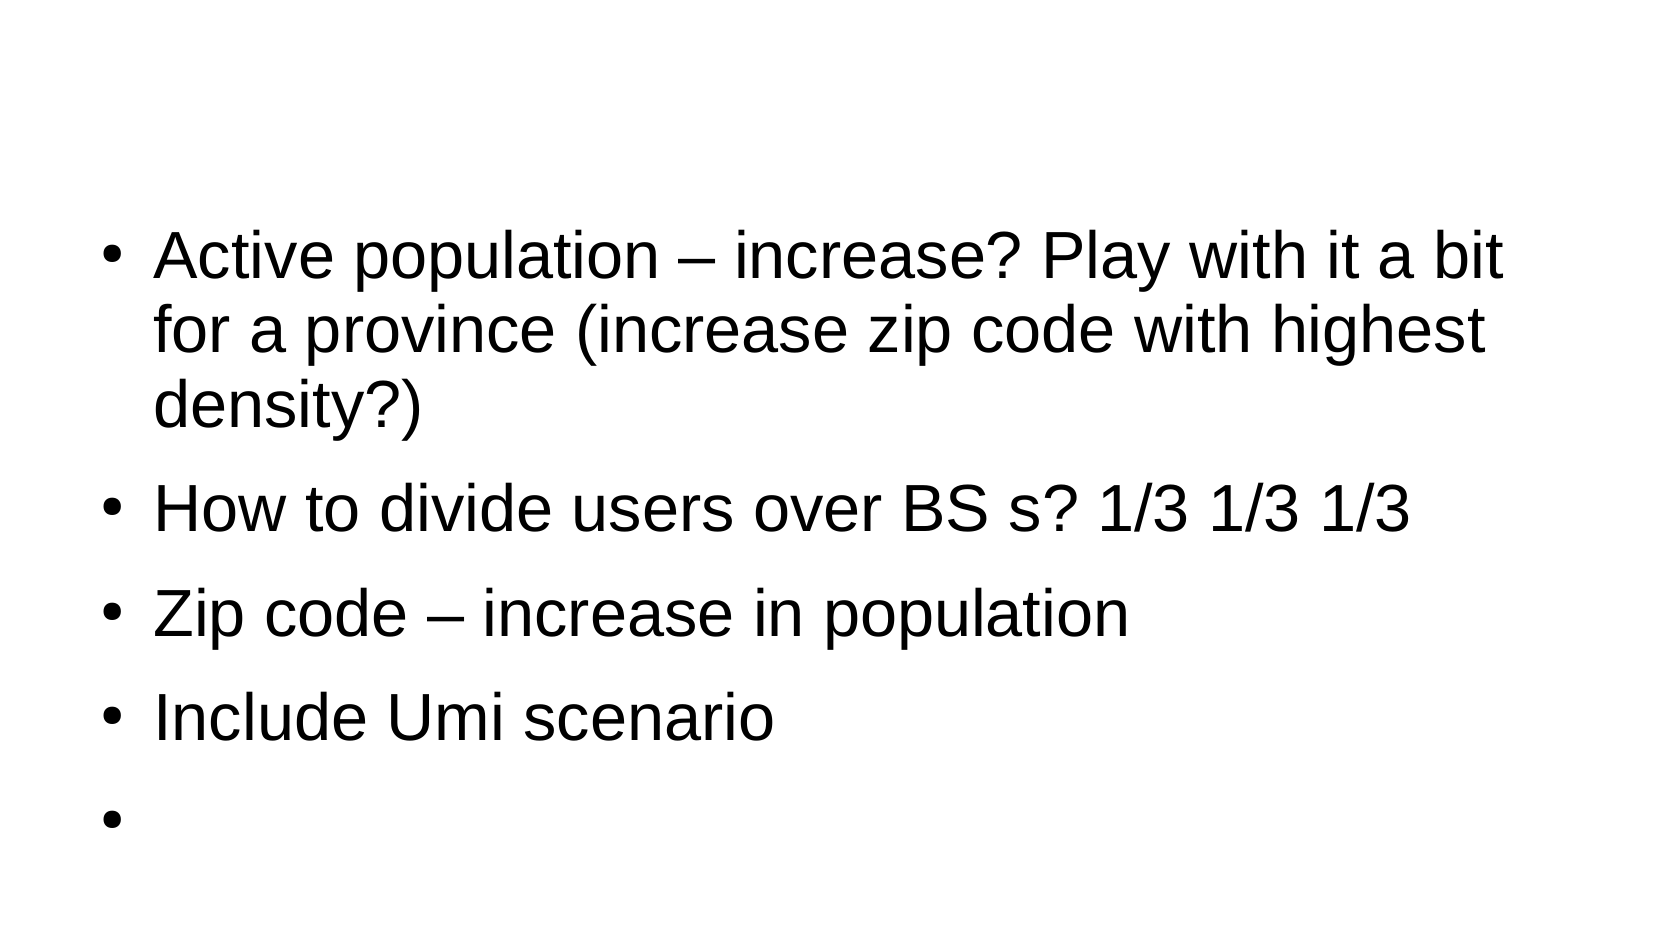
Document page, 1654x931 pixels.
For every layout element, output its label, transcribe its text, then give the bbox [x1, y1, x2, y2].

list Active population – increase? Play with it a bit for a province (increase zip code with highest density?) How to divide users over BS s? 1/3 1/3 1/3 Zip code – increase in population Include Umi scenario [82, 217, 1571, 758]
